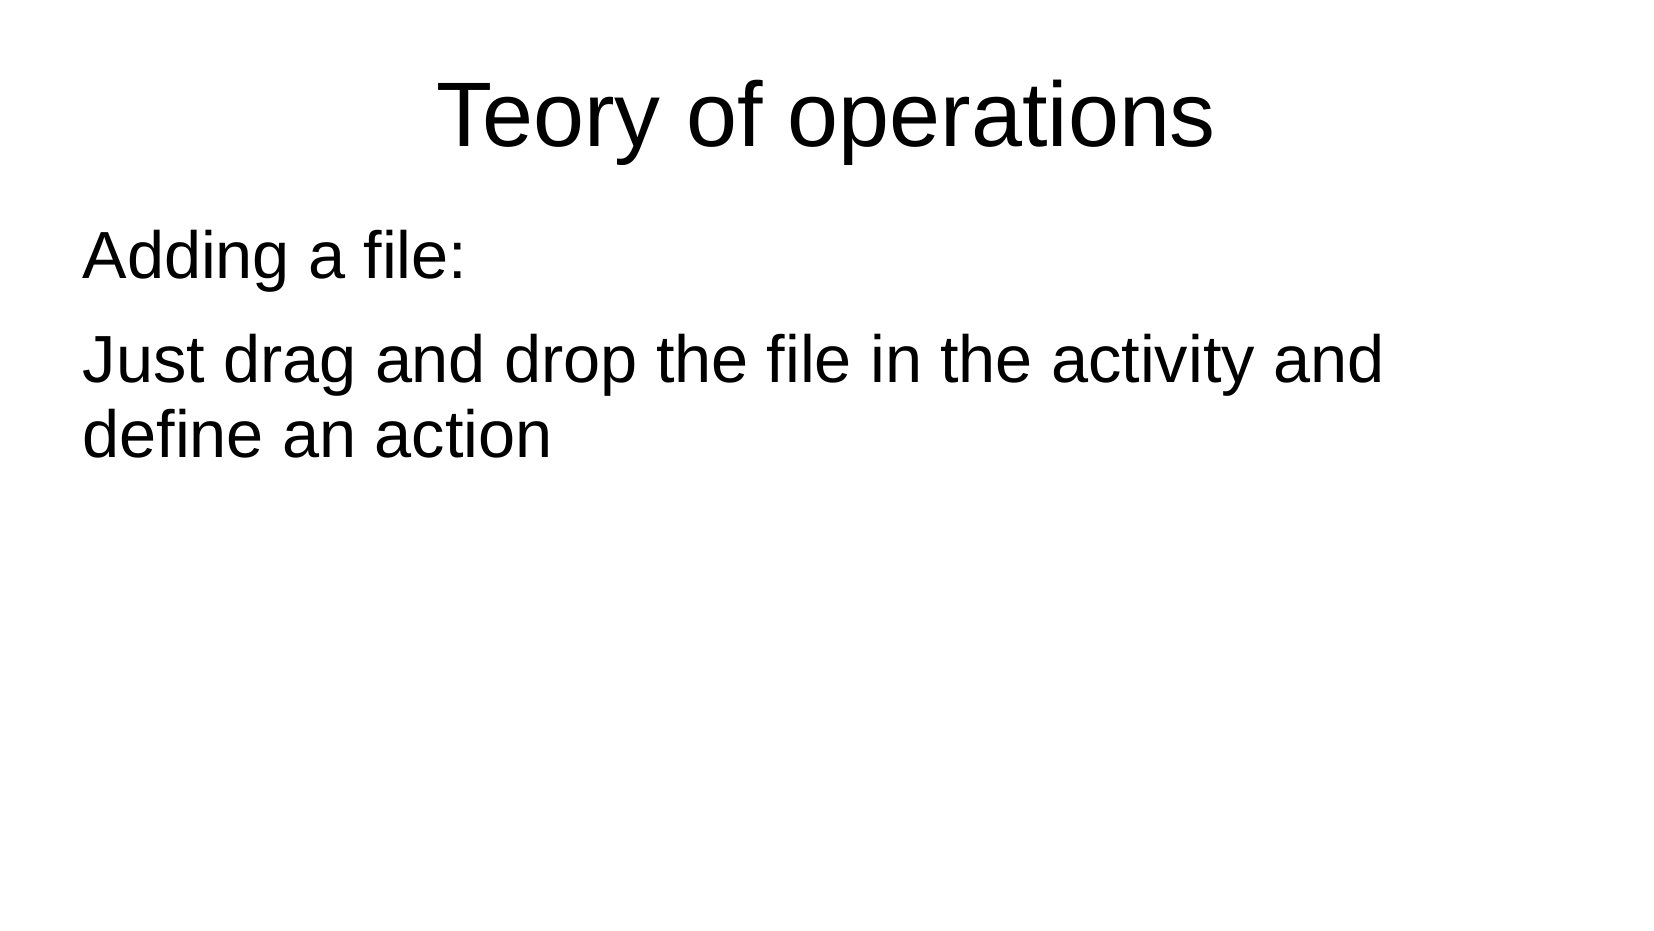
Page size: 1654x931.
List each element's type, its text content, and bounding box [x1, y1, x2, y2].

list Adding a file: Just drag and drop the file in the activity and define an action [82, 217, 1571, 758]
title Teory of operations [82, 37, 1571, 193]
